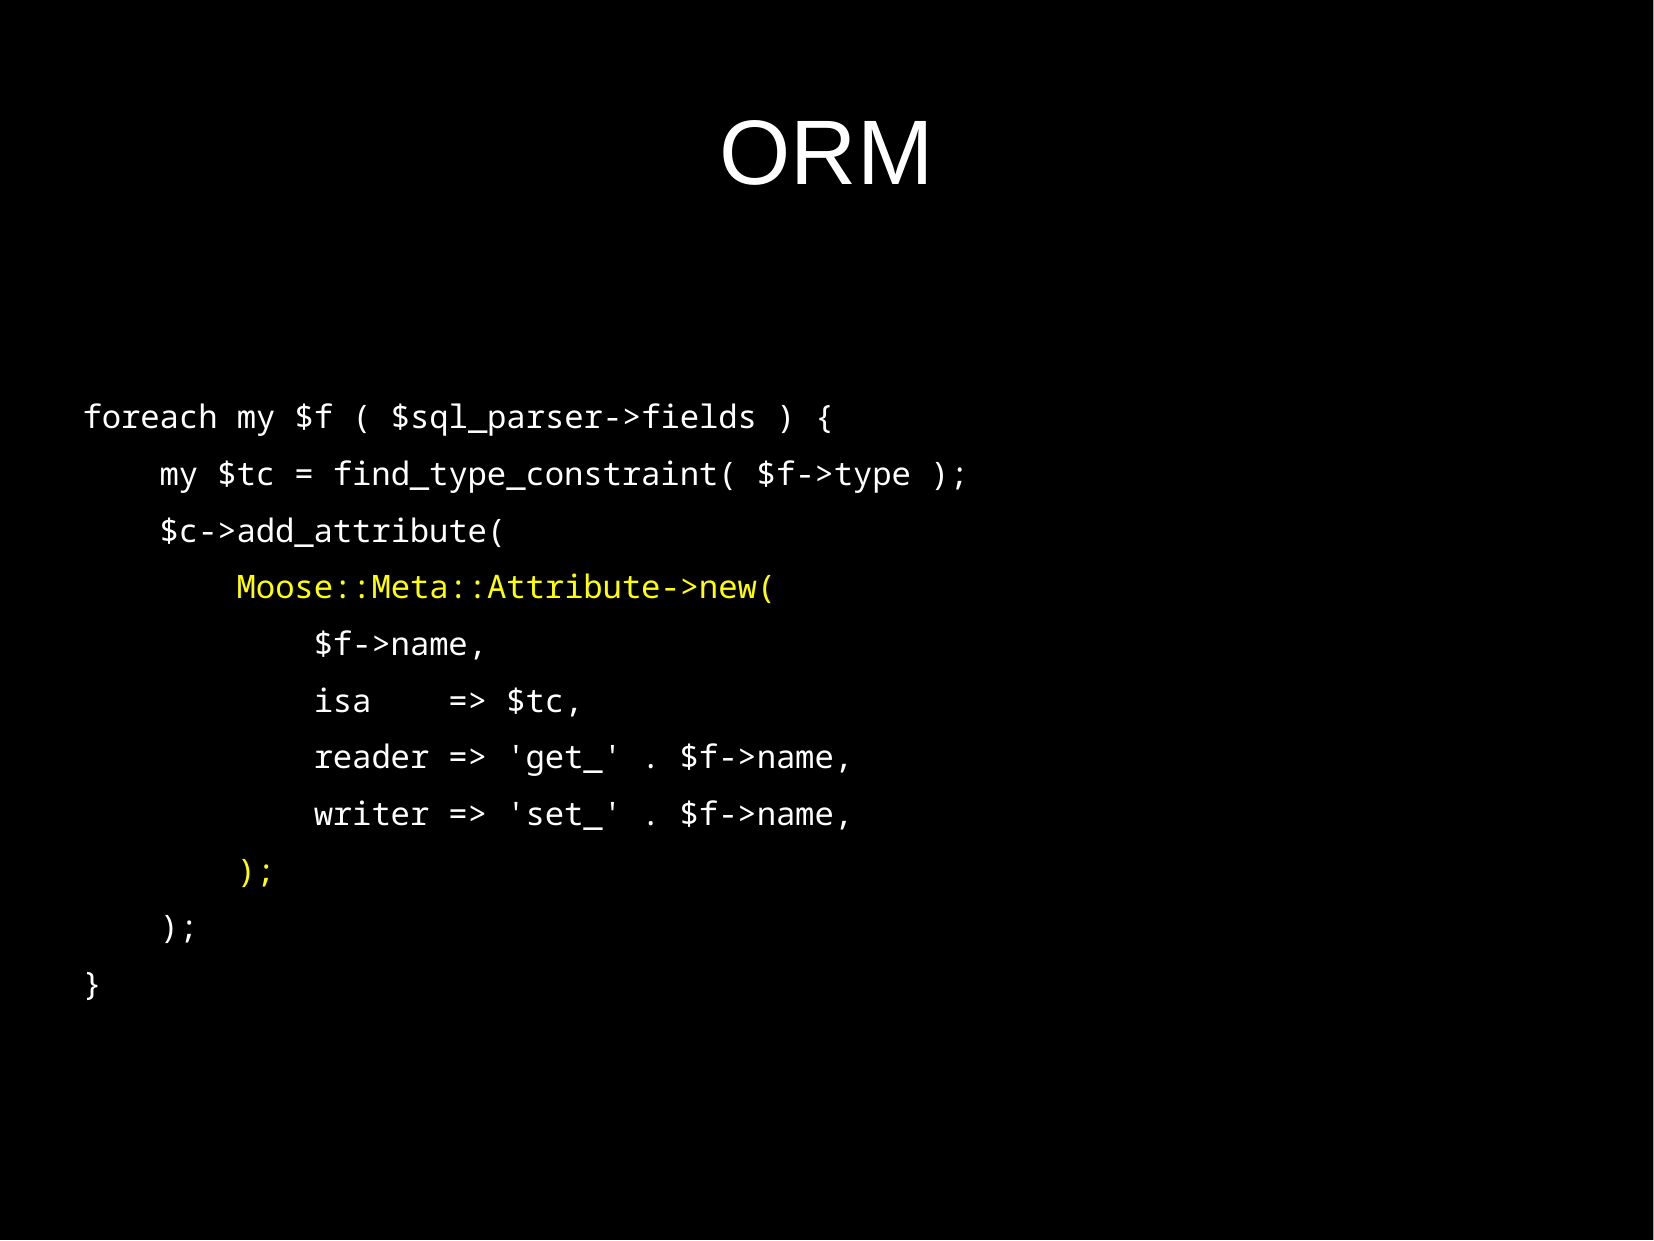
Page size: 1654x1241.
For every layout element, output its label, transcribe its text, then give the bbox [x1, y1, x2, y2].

title ORM [82, 49, 1571, 257]
list foreach my $f ( $sql_parser->fields ) { my $tc = find_type_constraint( $f->type ); $c->add_attribute( Moose::Meta::Attribute->new( $f->name, isa => $tc, reader => 'get_' . $f->name, writer => 'set_' . $f->name, ); ); } [82, 290, 1538, 1010]
